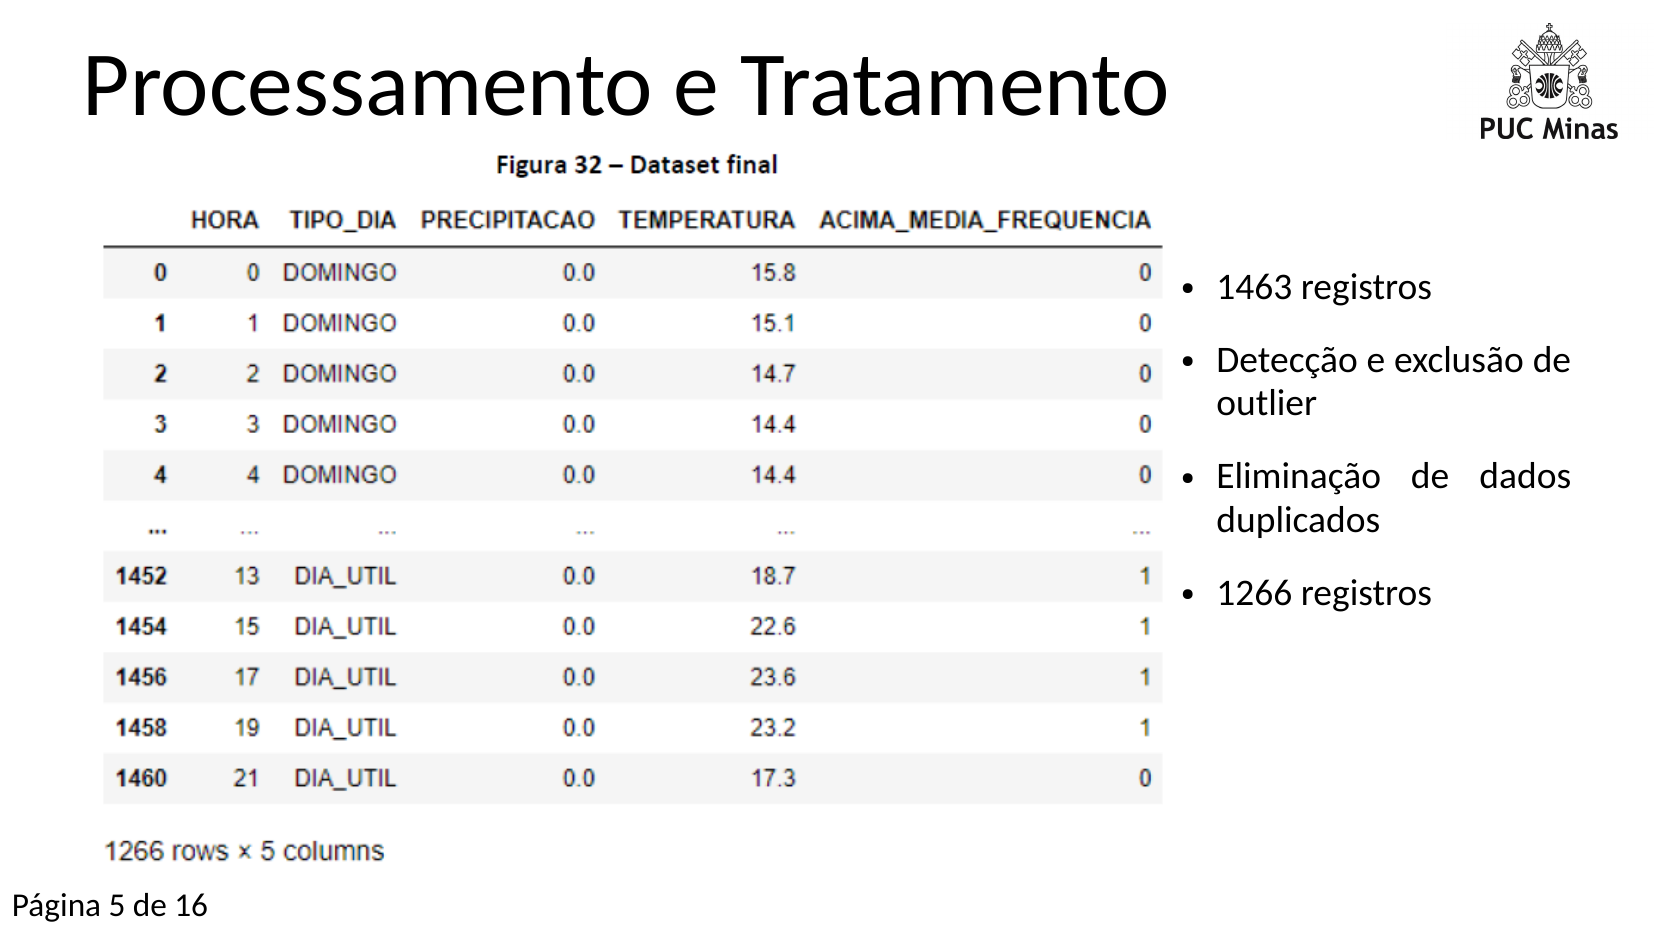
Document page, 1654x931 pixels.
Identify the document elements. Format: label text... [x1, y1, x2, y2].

text_box Página 5 de 16 [0, 891, 213, 931]
picture [86, 147, 1182, 907]
title Processamento e Tratamento [82, 37, 1571, 148]
text_box 1463 registros Detecção e exclusão de outlier Eliminação de dados duplicados 1266 registros [1181, 265, 1572, 886]
picture [1446, 23, 1654, 140]
